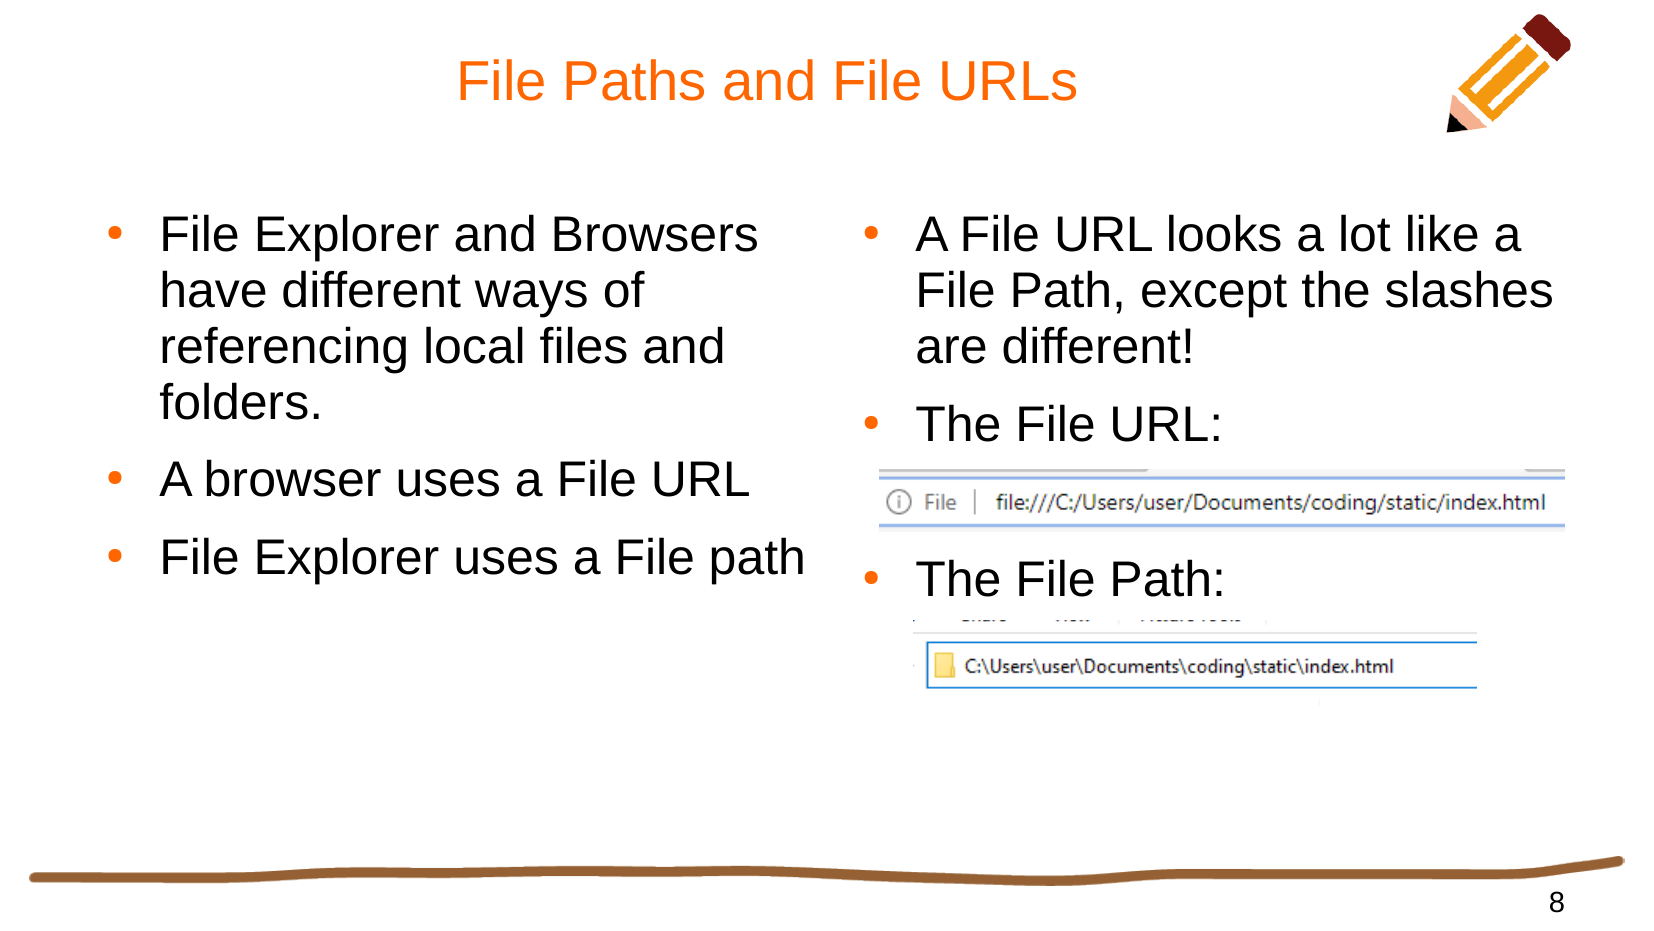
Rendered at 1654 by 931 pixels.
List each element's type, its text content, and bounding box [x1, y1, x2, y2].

list A File URL looks a lot like a File Path, except the slashes are different! The File URL: The File Path: [844, 206, 1565, 857]
list File Explorer and Browsers have different ways of referencing local files and folders. A browser uses a File URL File Explorer uses a File path [88, 206, 809, 857]
picture [913, 620, 1477, 706]
title File Paths and File URLs [88, 29, 1447, 133]
picture [29, 856, 1625, 886]
picture [879, 469, 1565, 532]
picture [1446, 14, 1571, 133]
